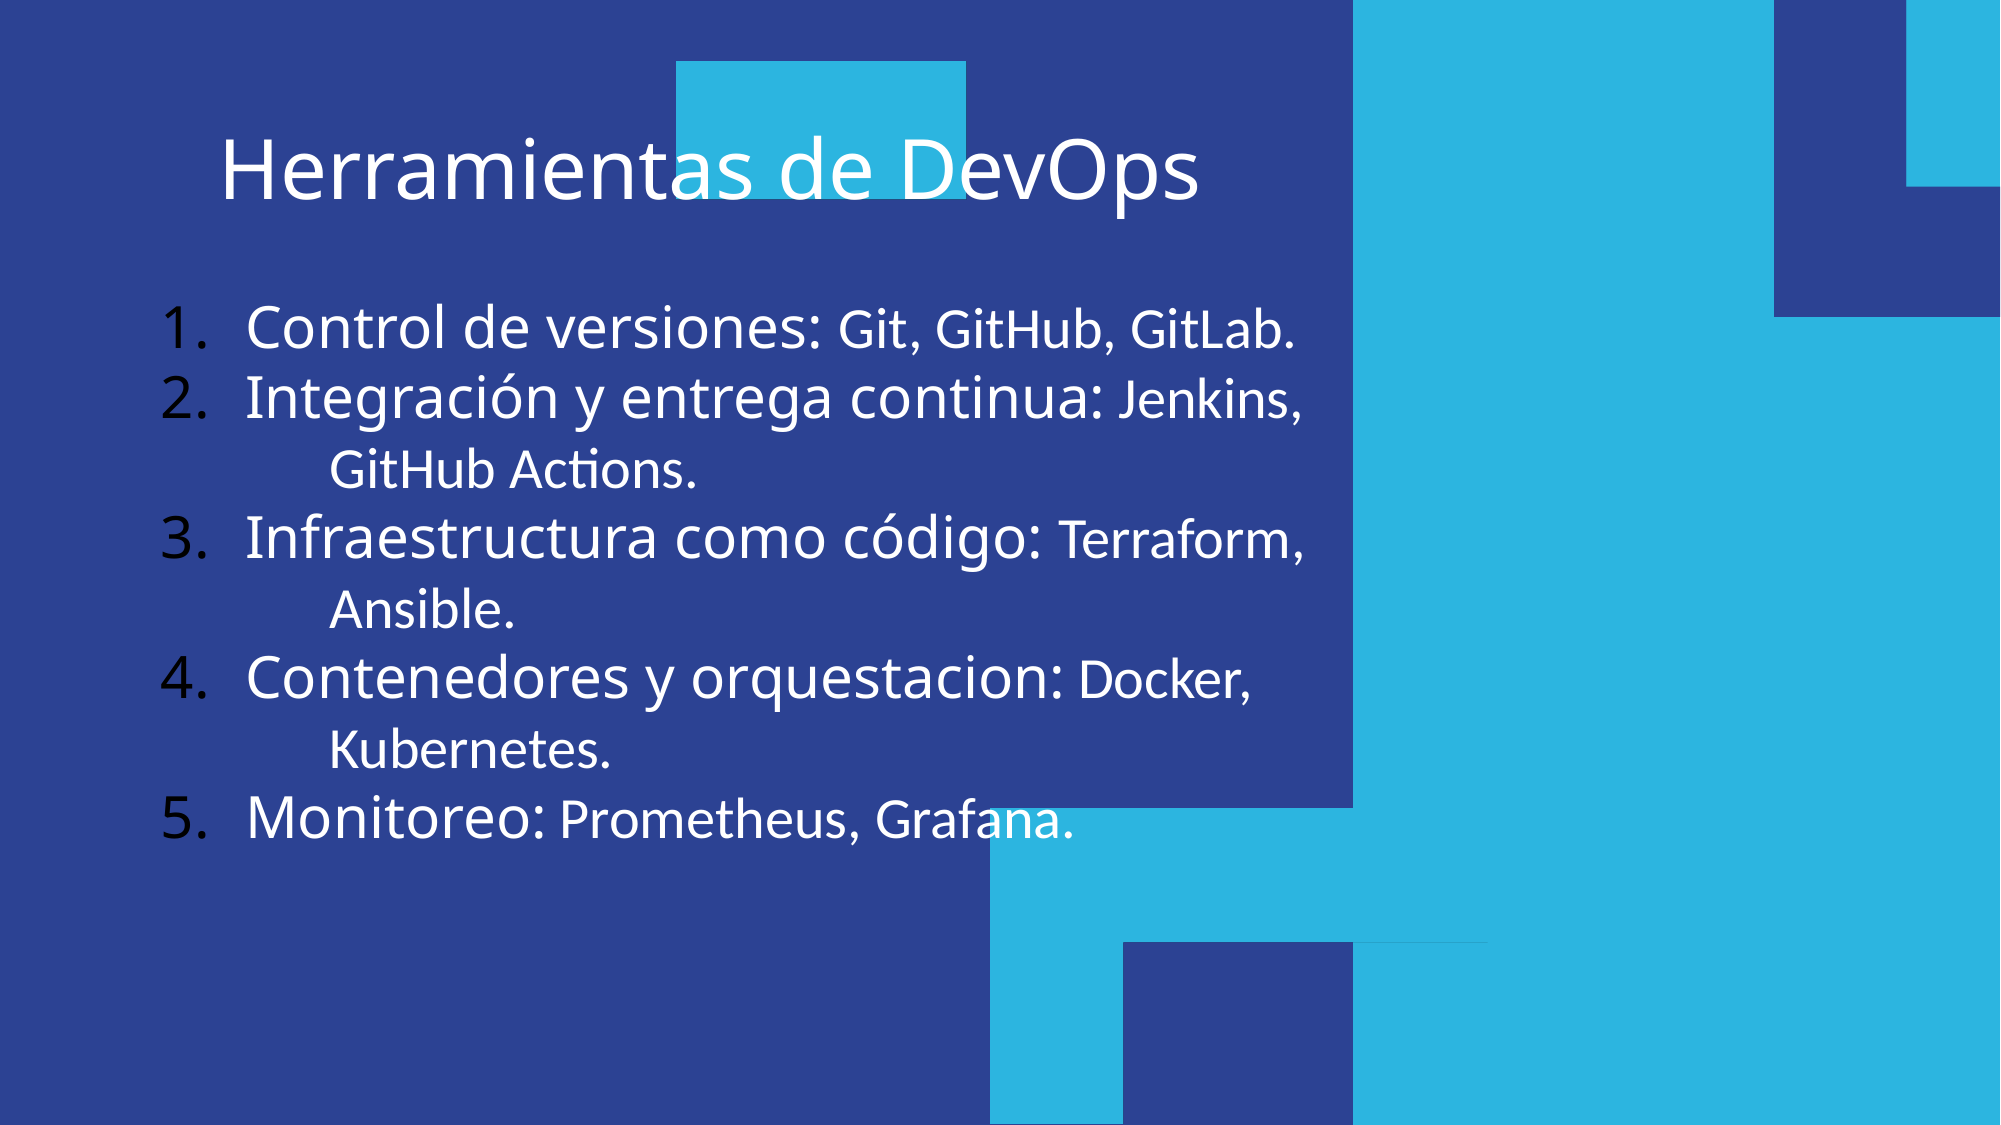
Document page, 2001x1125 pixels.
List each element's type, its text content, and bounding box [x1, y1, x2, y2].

text_box Herramientas de DevOps [145, 108, 1276, 225]
text_box Control de versiones: Git, GitHub, GitLab. Integración y entrega continua: Jenkins, GitHub Actions. Infraestructura como código: Terraform, Ansible. Contenedores y orquestacion: Docker, Kubernetes. Monitoreo: Prometheus, Grafana. [145, 282, 1334, 934]
